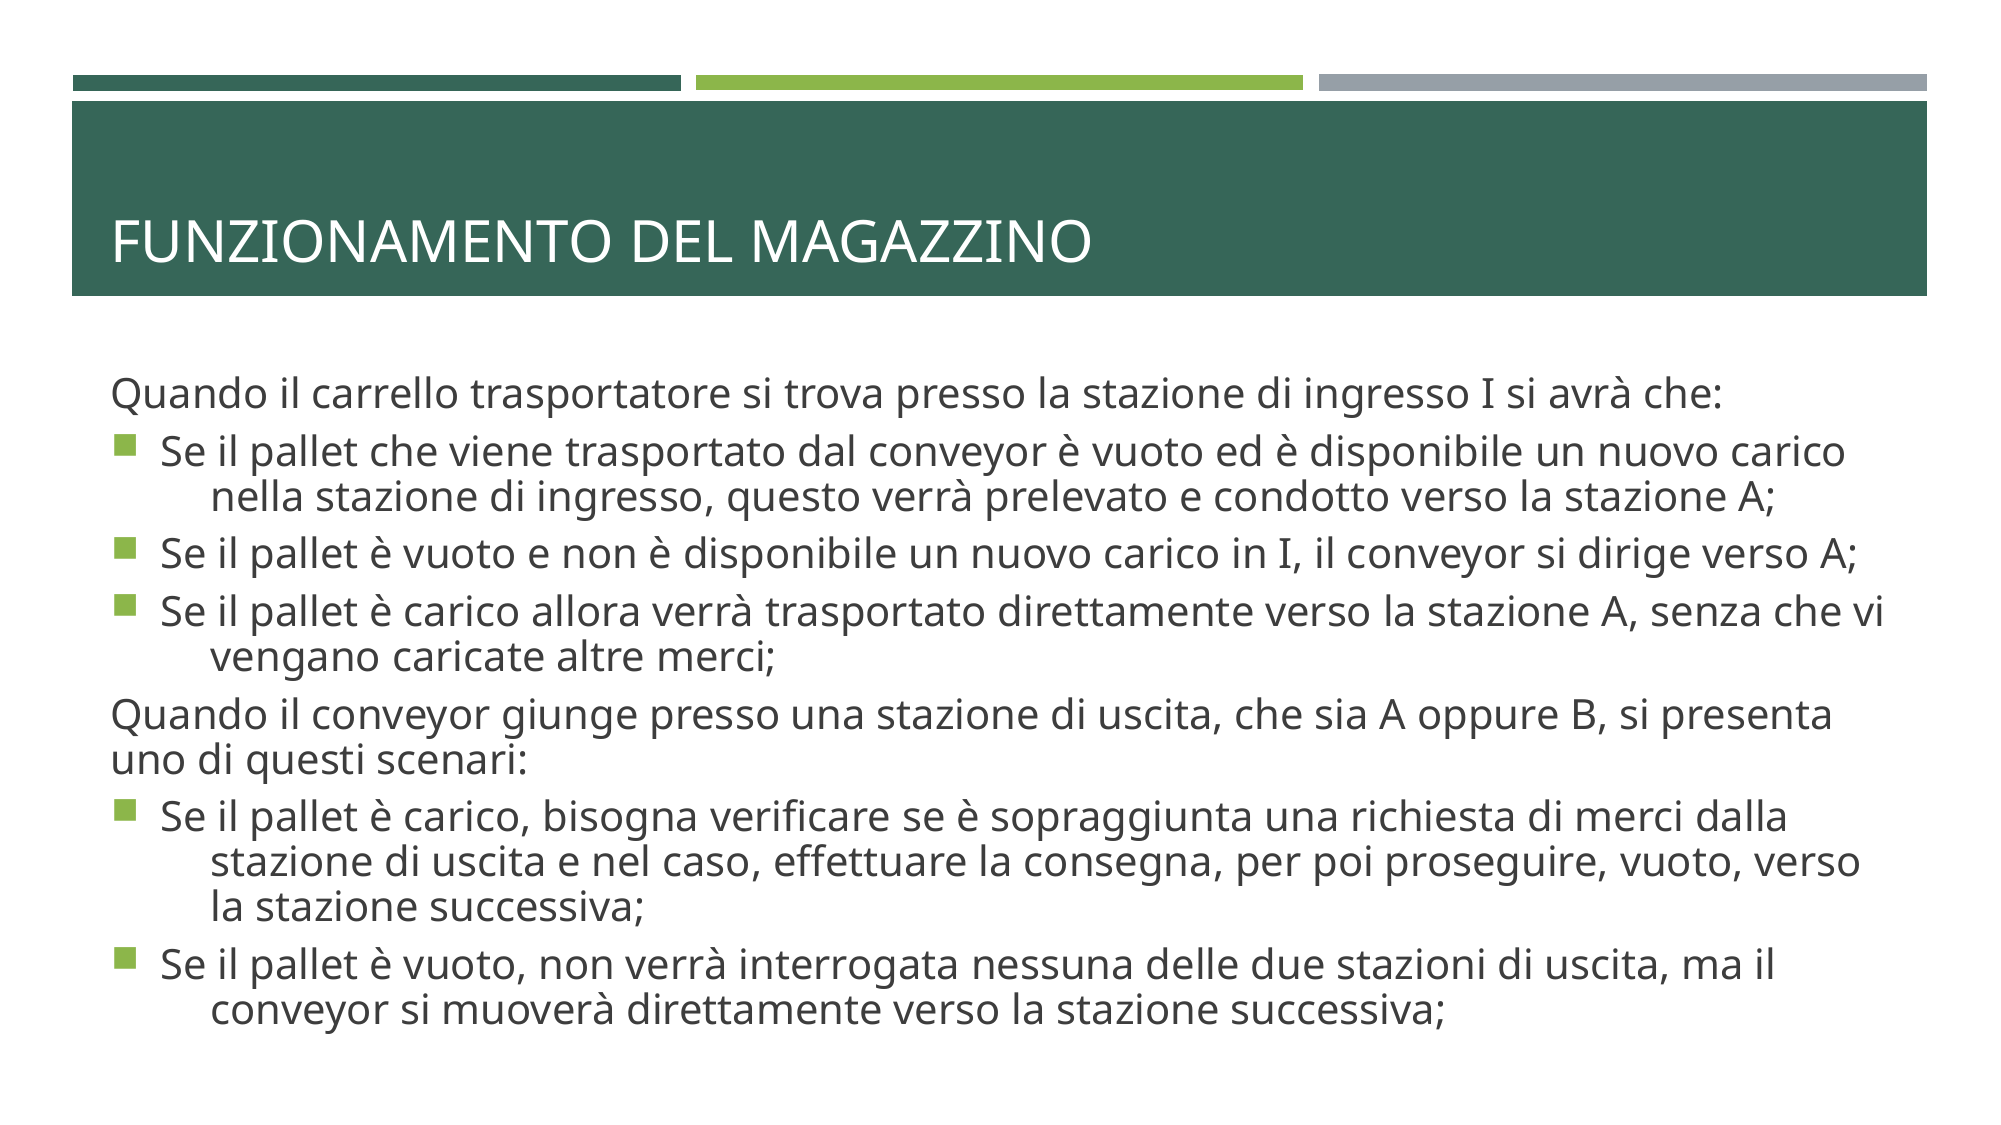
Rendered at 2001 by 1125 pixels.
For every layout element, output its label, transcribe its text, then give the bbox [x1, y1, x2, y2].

text_box Quando il carrello trasportatore si trova presso la stazione di ingresso I si avrà che: Se il pallet che viene trasportato dal conveyor è vuoto ed è disponibile un nuovo carico nella stazione di ingresso, questo verrà prelevato e condotto verso la stazione A; Se il pallet è vuoto e non è disponibile un nuovo carico in I, il conveyor si dirige verso A; Se il pallet è carico allora verrà trasportato direttamente verso la stazione A, senza che vi vengano caricate altre merci; Quando il conveyor giunge presso una stazione di uscita, che sia A oppure B, si presenta uno di questi scenari: Se il pallet è carico, bisogna verificare se è sopraggiunta una richiesta di merci dalla stazione di uscita e nel caso, effettuare la consegna, per poi proseguire, vuoto, verso la stazione successiva; Se il pallet è vuoto, non verrà interrogata nessuna delle due stazioni di uscita, ma il conveyor si muoverà direttamente verso la stazione successiva; [95, 320, 1905, 1087]
title Funzionamento del magazzino [95, 115, 1905, 282]
